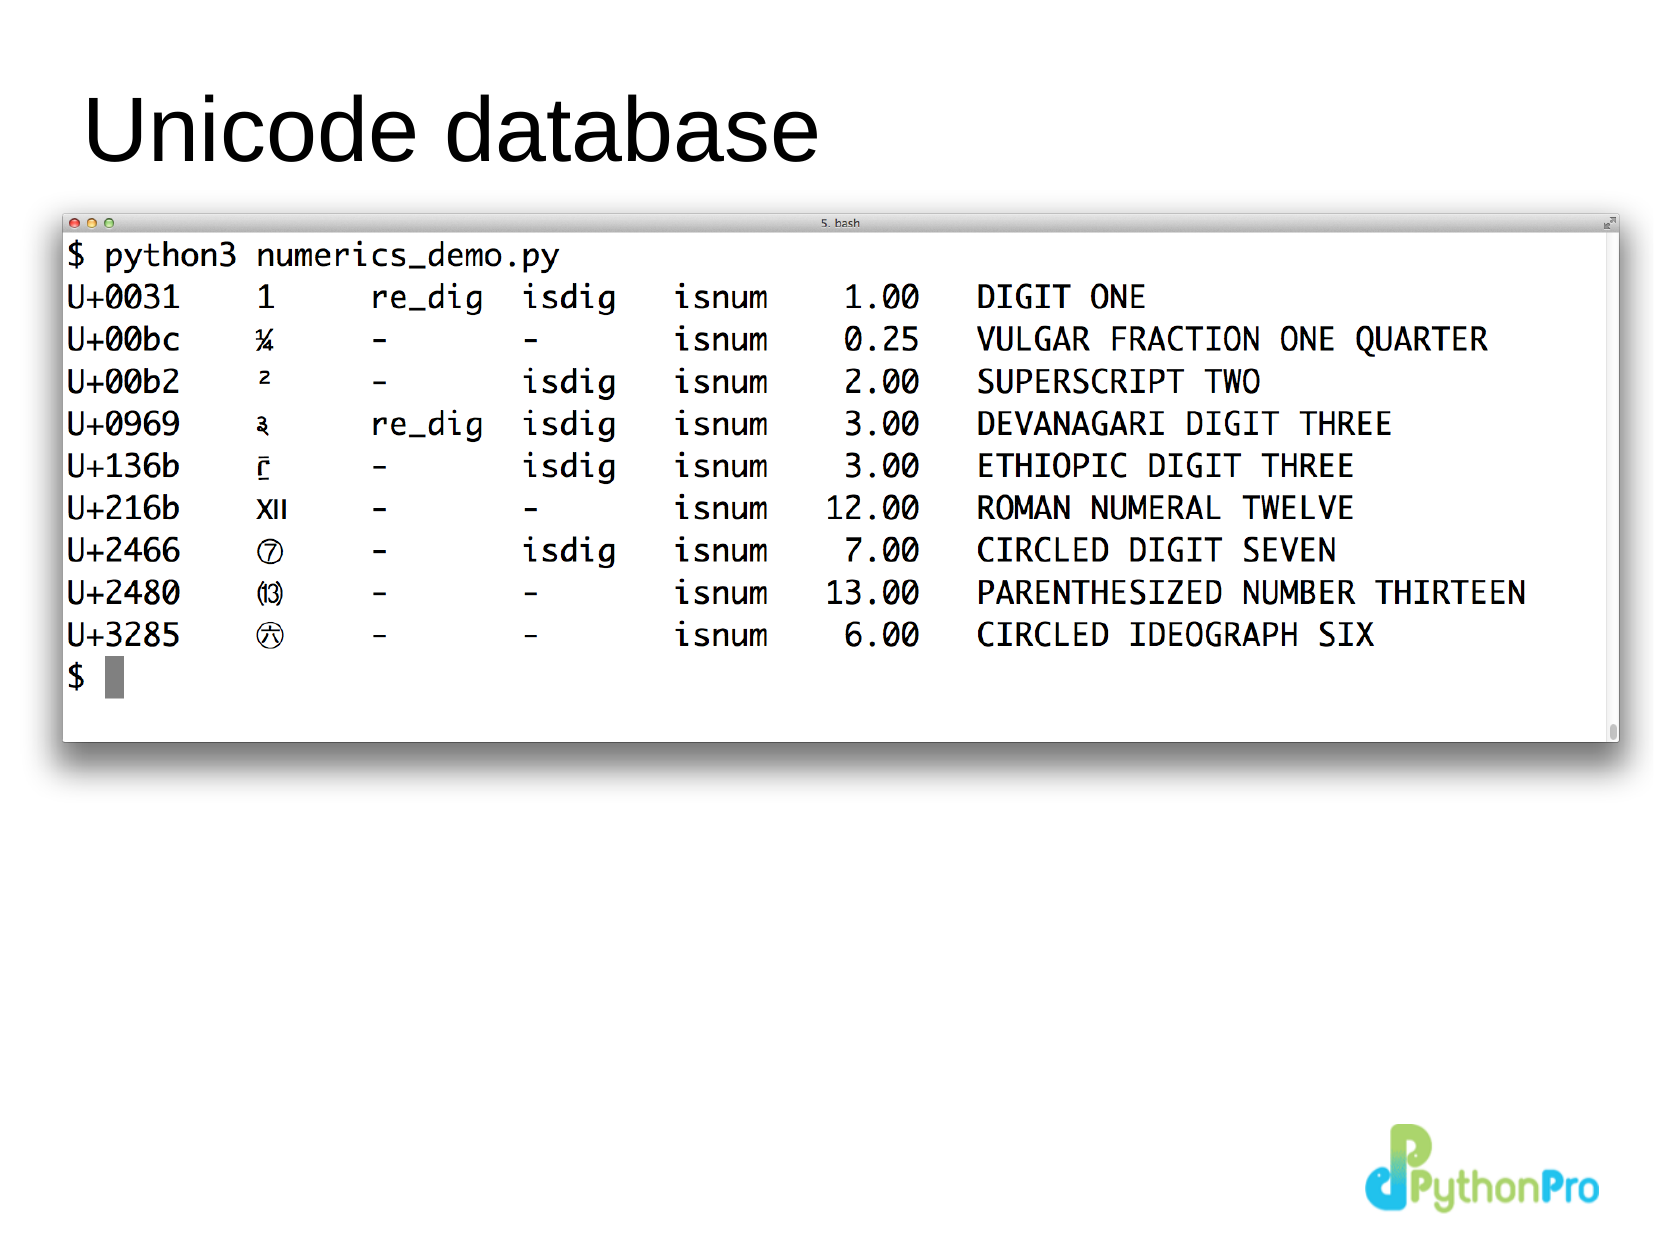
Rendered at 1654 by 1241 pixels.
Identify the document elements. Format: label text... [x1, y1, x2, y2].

picture [1365, 1124, 1599, 1214]
title Unicode database [82, 49, 1571, 183]
picture [13, 183, 1654, 811]
